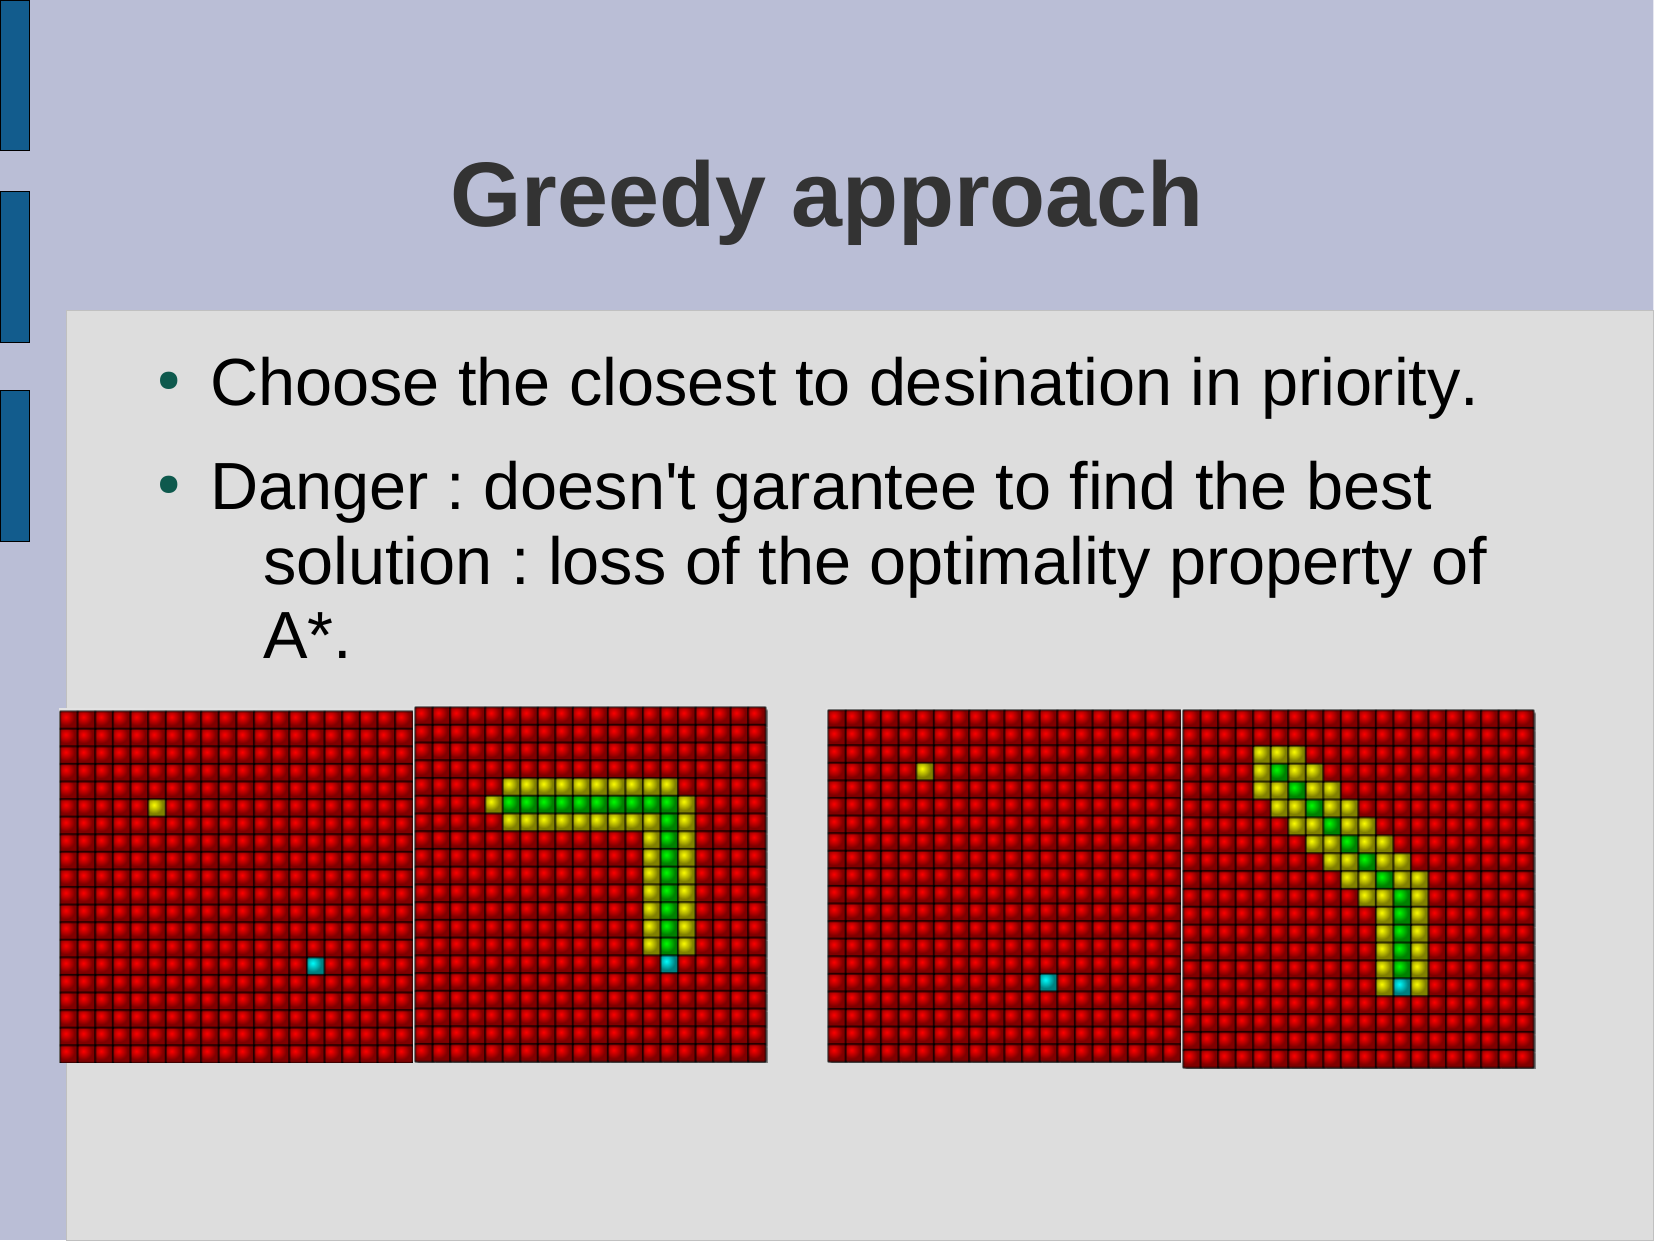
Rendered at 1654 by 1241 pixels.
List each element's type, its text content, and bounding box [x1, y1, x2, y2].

list Choose the closest to desination in priority. Danger : doesn't garantee to find the best solution : loss of the optimality property of A*. [121, 344, 1534, 718]
picture [59, 705, 768, 1063]
picture [826, 708, 1536, 1069]
title Greedy approach [121, 91, 1534, 299]
